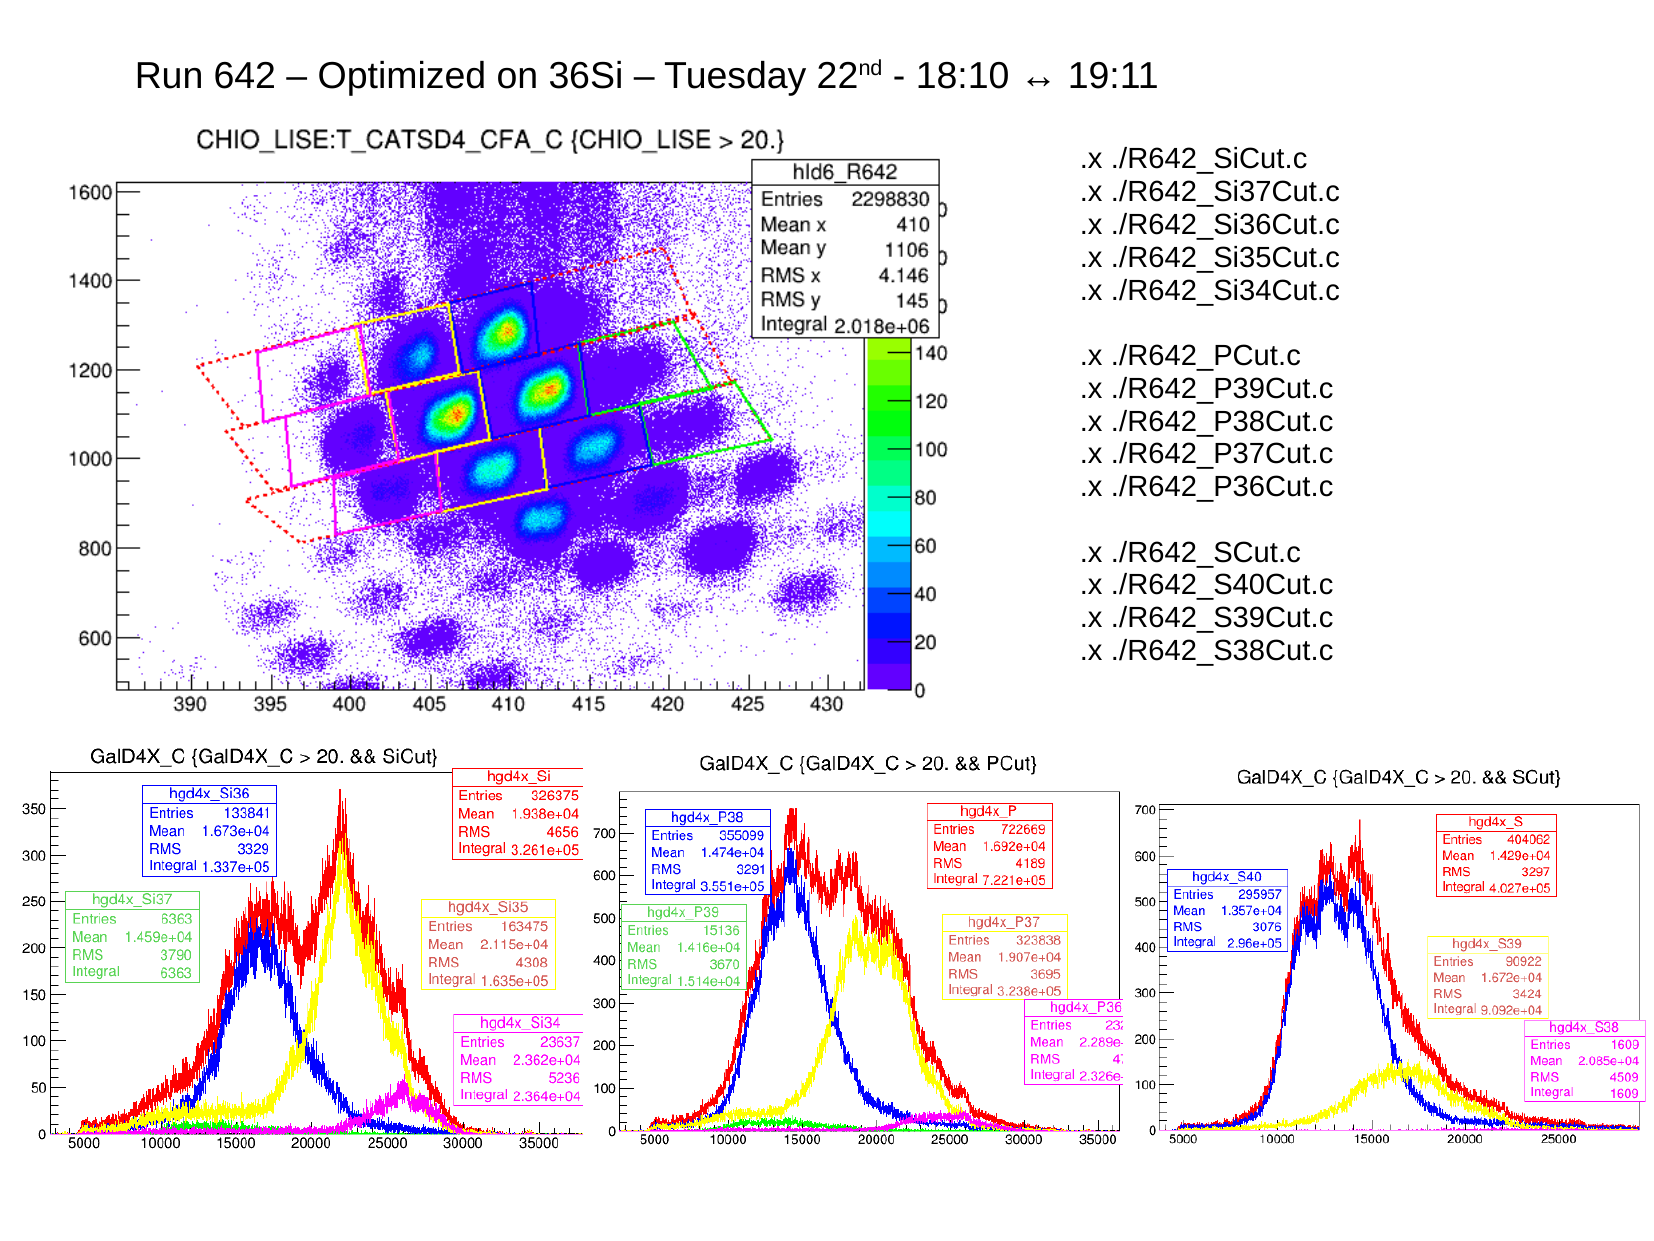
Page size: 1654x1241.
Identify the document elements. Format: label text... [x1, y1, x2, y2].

picture [0, 119, 1652, 1156]
text_box Run 642 – Optimized on 36Si – Tuesday 22nd - 18:10 ↔ 19:11 [120, 46, 1426, 106]
text_box .x ./R642_SiCut.c .x ./R642_Si37Cut.c .x ./R642_Si36Cut.c .x ./R642_Si35Cut.c .x ./R642_Si34Cut.c .x ./R642_PCut.c .x ./R642_P39Cut.c .x ./R642_P38Cut.c .x ./R642_P37Cut.c .x ./R642_P36Cut.c .x ./R642_SCut.c .x ./R642_S40Cut.c .x ./R642_S39Cut.c .x ./R642_S38Cut.c [1065, 135, 1428, 675]
